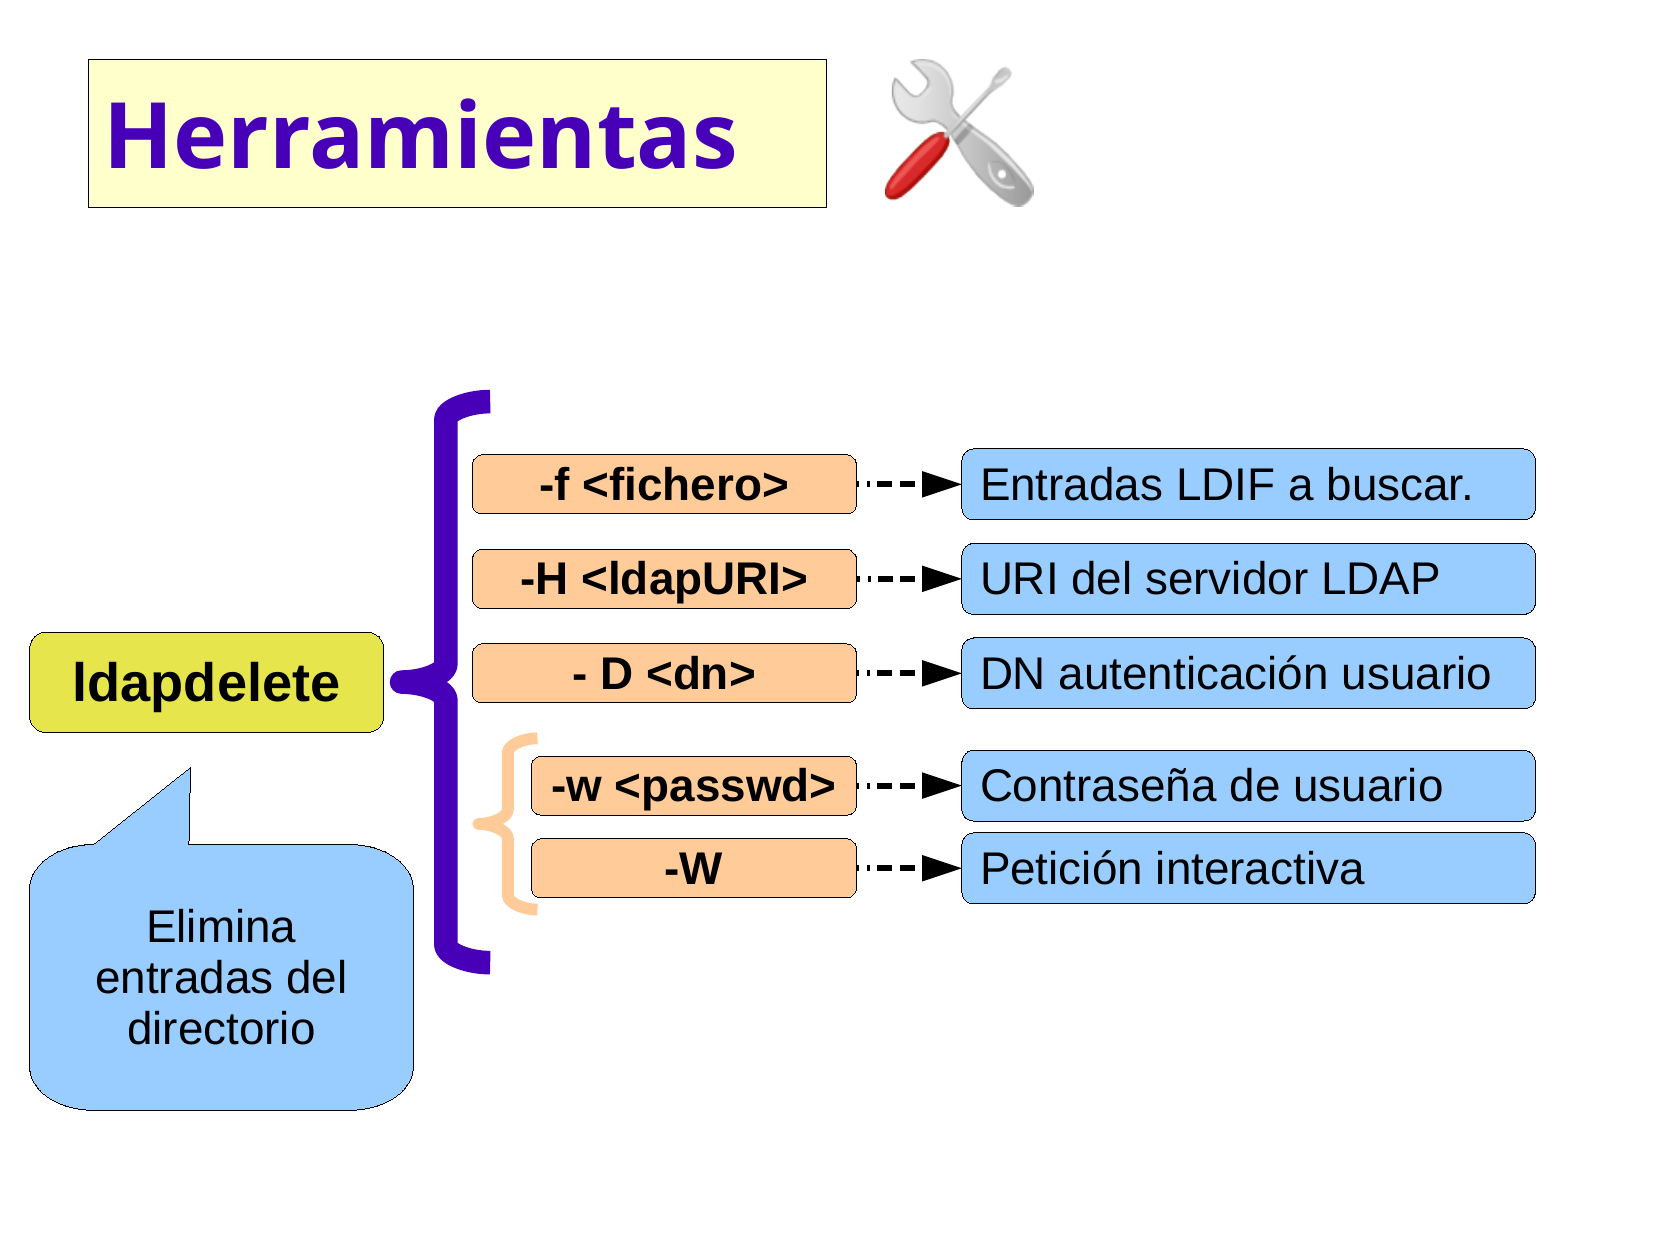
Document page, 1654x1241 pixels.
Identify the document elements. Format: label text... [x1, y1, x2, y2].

text_box -W [531, 838, 857, 898]
picture [885, 59, 1034, 207]
text_box DN autenticación usuario [961, 637, 1536, 709]
text_box -w <passwd> [531, 756, 857, 816]
text_box -H <ldapURI> [472, 549, 857, 609]
text_box URI del servidor LDAP [961, 543, 1536, 615]
text_box Entradas LDIF a buscar. [961, 448, 1536, 520]
text_box -f <fichero> [472, 454, 857, 514]
text_box Elimina entradas del directorio [29, 767, 414, 1111]
text_box - D <dn> [472, 643, 857, 703]
text_box ldapdelete [29, 632, 384, 733]
text_box Contraseña de usuario [961, 750, 1536, 822]
text_box Herramientas [88, 59, 827, 208]
